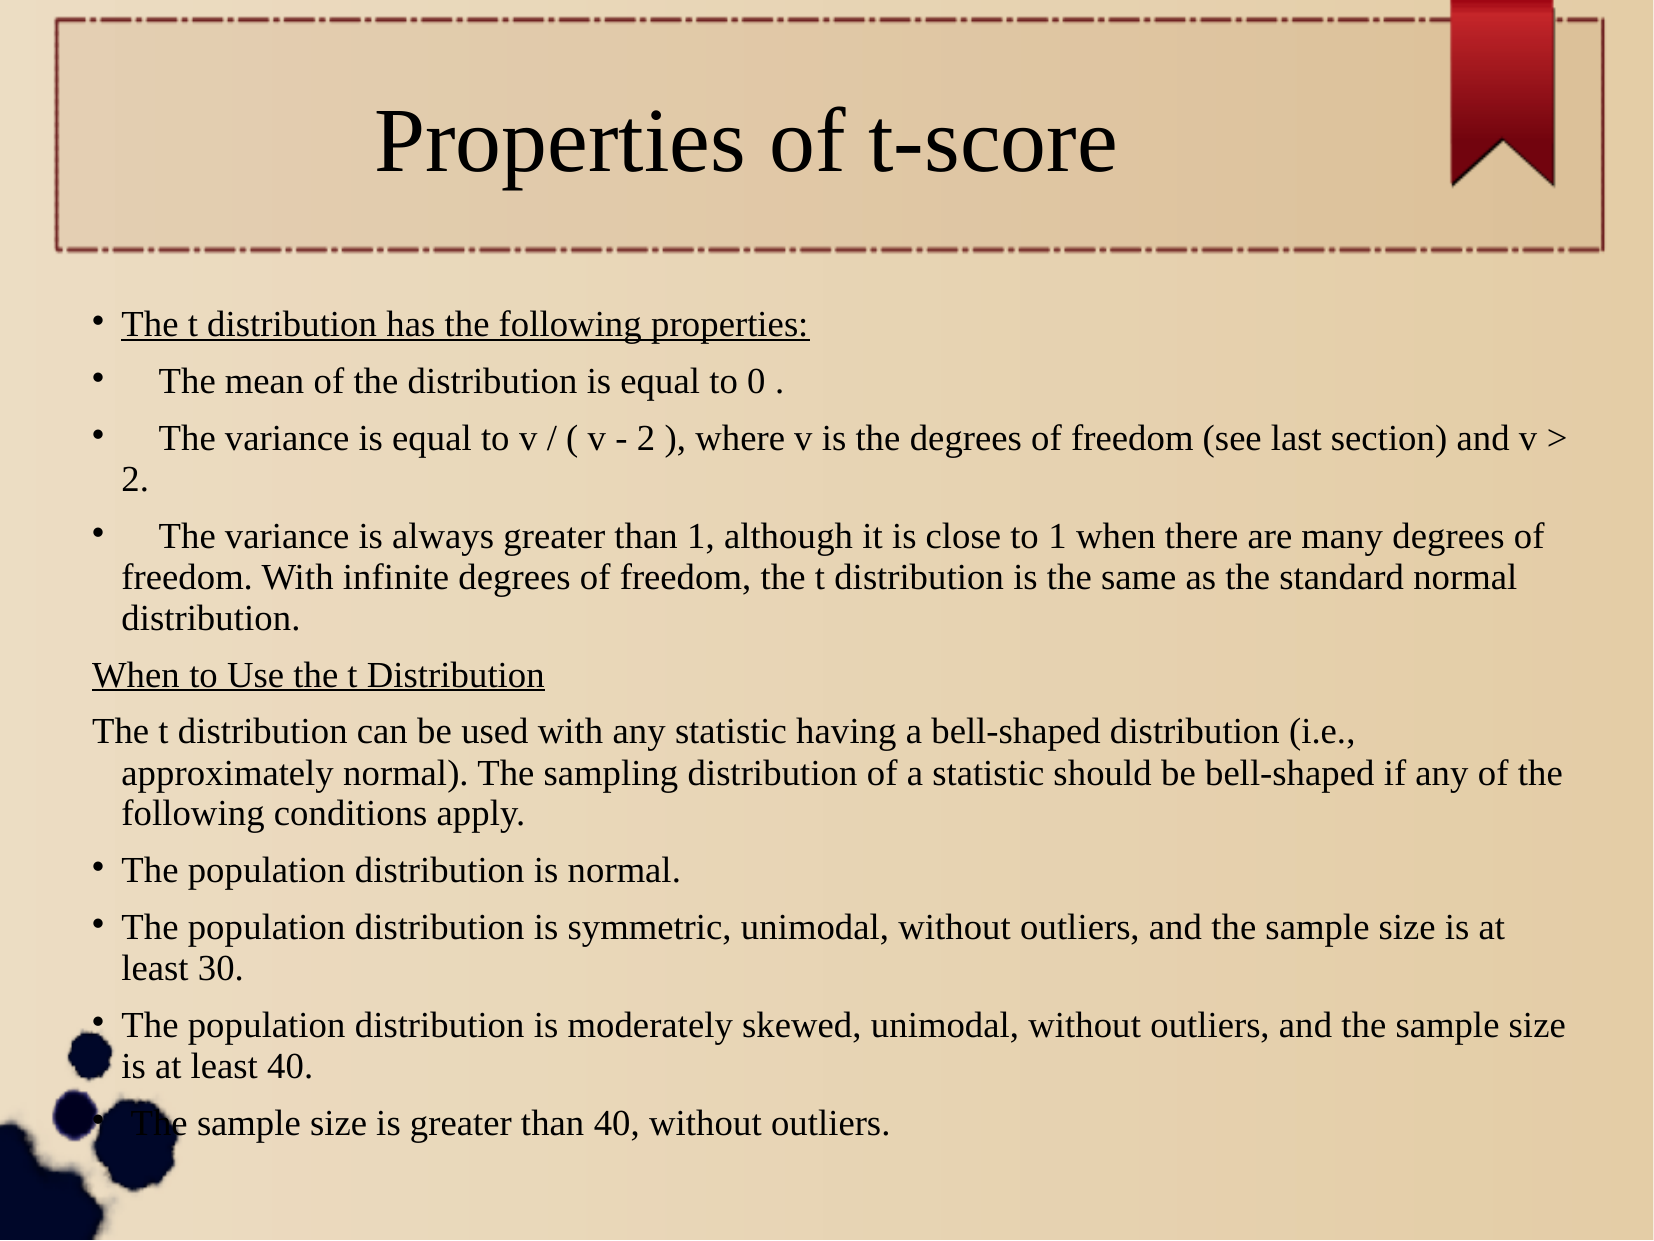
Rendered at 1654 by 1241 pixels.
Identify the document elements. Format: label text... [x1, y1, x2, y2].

title Properties of t-score [82, 47, 1412, 229]
list The t distribution has the following properties: The mean of the distribution is equal to 0 . The variance is equal to v / ( v - 2 ), where v is the degrees of freedom (see last section) and v > 2. The variance is always greater than 1, although it is close to 1 when there are many degrees of freedom. With infinite degrees of freedom, the t distribution is the same as the standard normal distribution. When to Use the t Distribution The t distribution can be used with any statistic having a bell-shaped distribution (i.e., approximately normal). The sampling distribution of a statistic should be bell-shaped if any of the following conditions apply. The population distribution is normal. The population distribution is symmetric, unimodal, without outliers, and the sample size is at least 30. The population distribution is moderately skewed, unimodal, without outliers, and the sample size is at least 40. The sample size is greater than 40, without outliers. [82, 299, 1571, 1146]
picture [0, 0, 1654, 1240]
